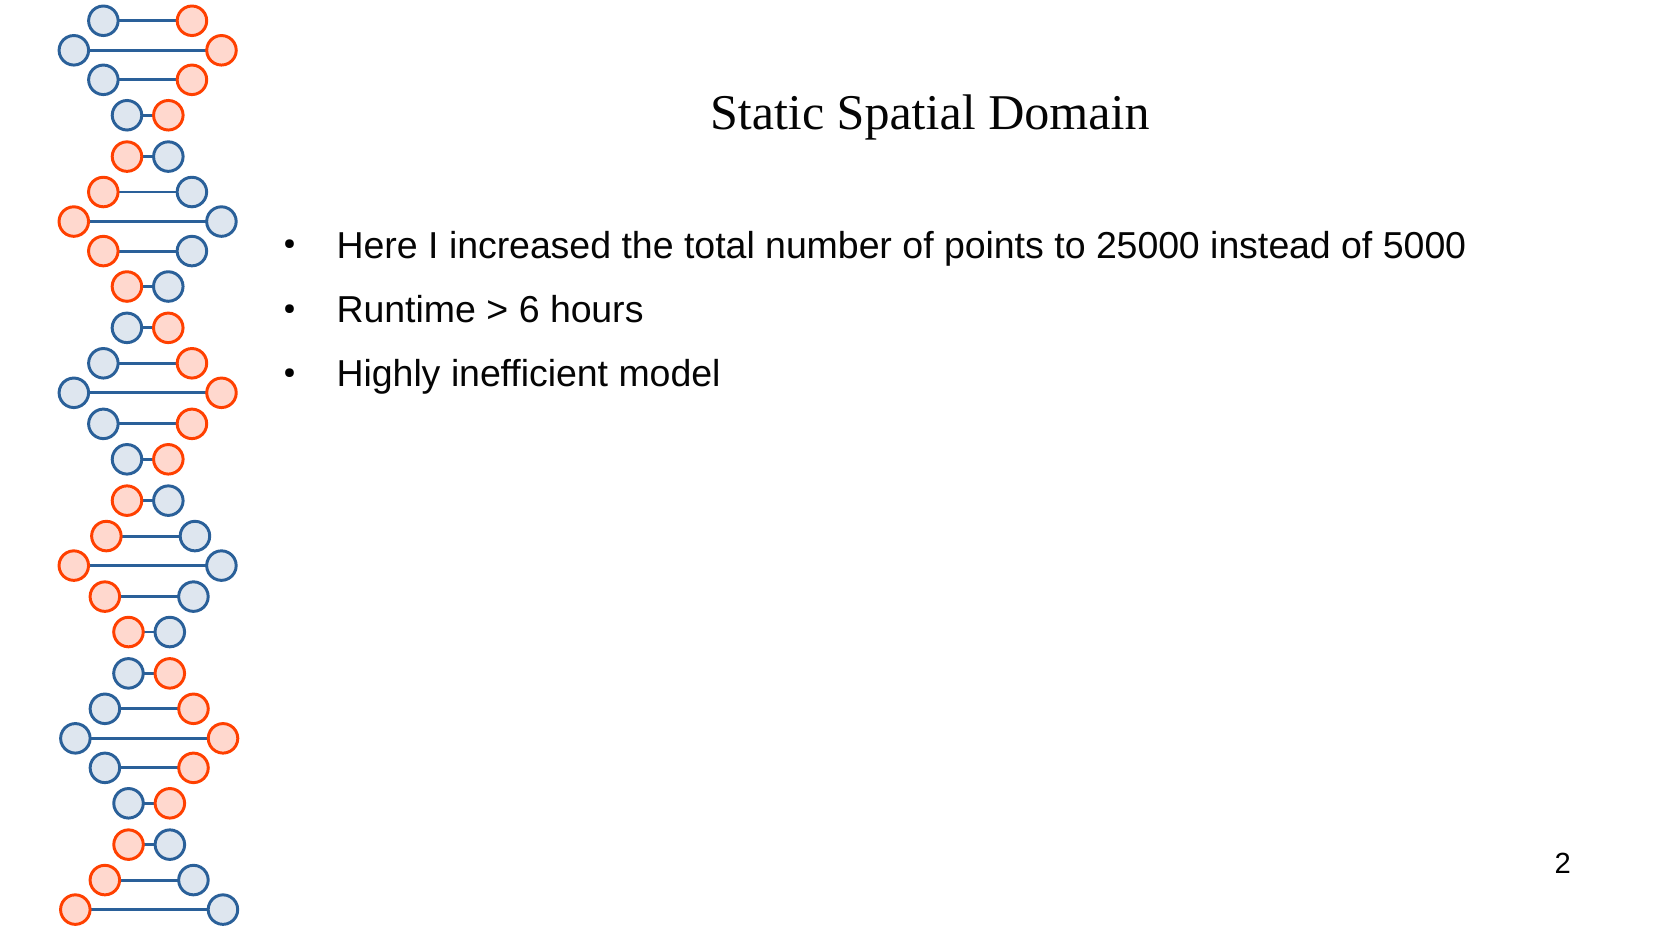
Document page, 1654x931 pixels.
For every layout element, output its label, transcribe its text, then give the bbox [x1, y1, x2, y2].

list Here I increased the total number of points to 25000 instead of 5000 Runtime > 6 hours Highly inefficient model [265, 224, 1595, 764]
title Static Spatial Domain [265, 35, 1595, 189]
